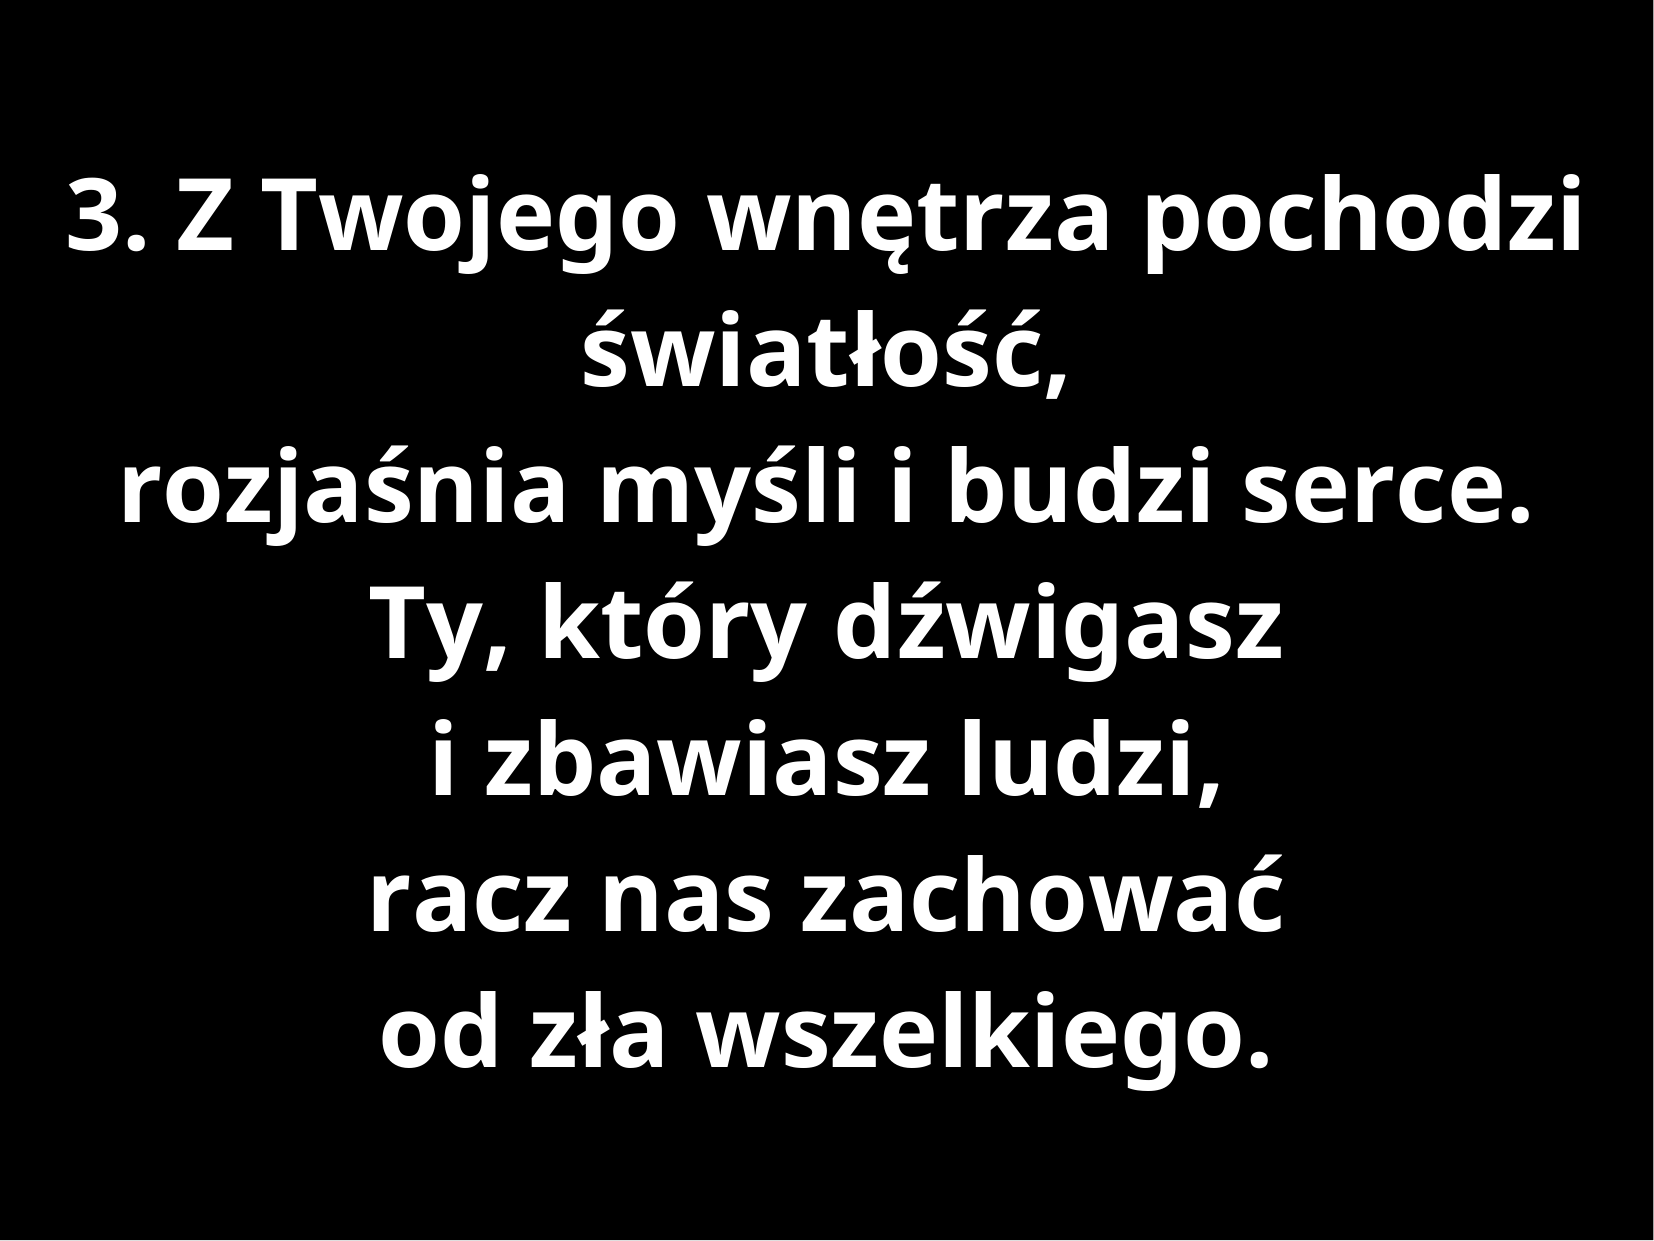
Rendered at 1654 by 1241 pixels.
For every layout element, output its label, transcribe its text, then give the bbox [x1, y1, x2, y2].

title 3. Z Twojego wnętrza pochodzi światłość, rozjaśnia myśli i budzi serce. Ty, który dźwigasz i zbawiasz ludzi, racz nas zachować od zła wszelkiego. [0, 0, 1654, 1241]
